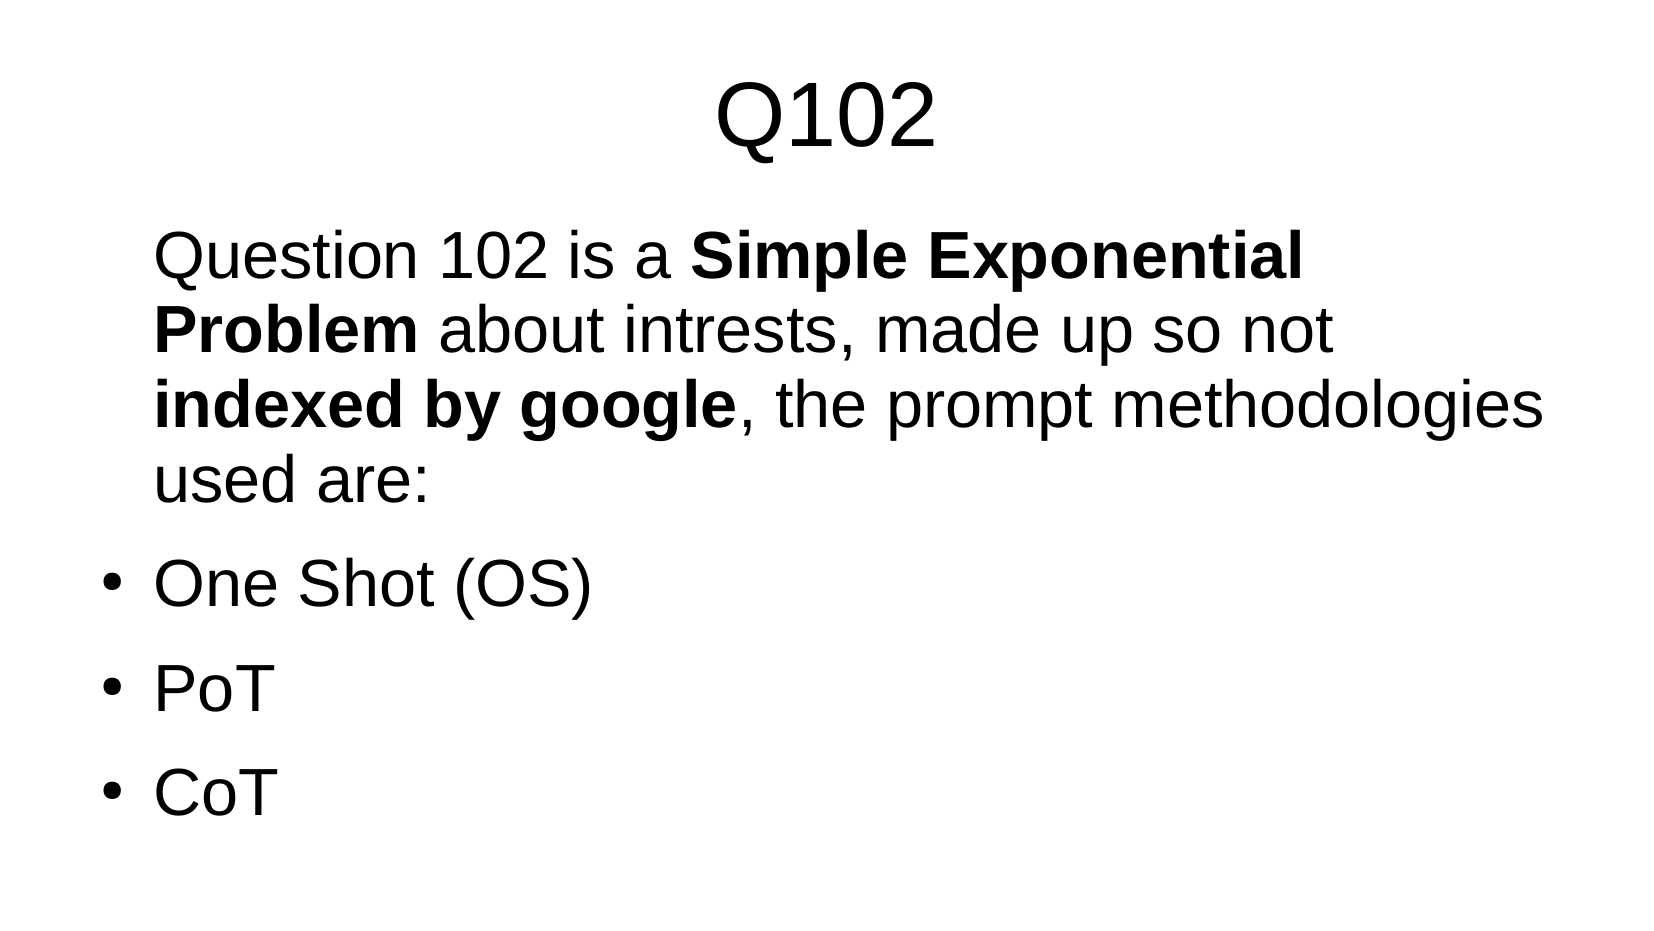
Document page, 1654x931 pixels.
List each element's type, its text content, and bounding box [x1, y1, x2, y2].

list Question 102 is a Simple Exponential Problem about intrests, made up so not indexed by google, the prompt methodologies used are: One Shot (OS) PoT CoT [82, 217, 1565, 857]
title Q102 [82, 37, 1571, 193]
